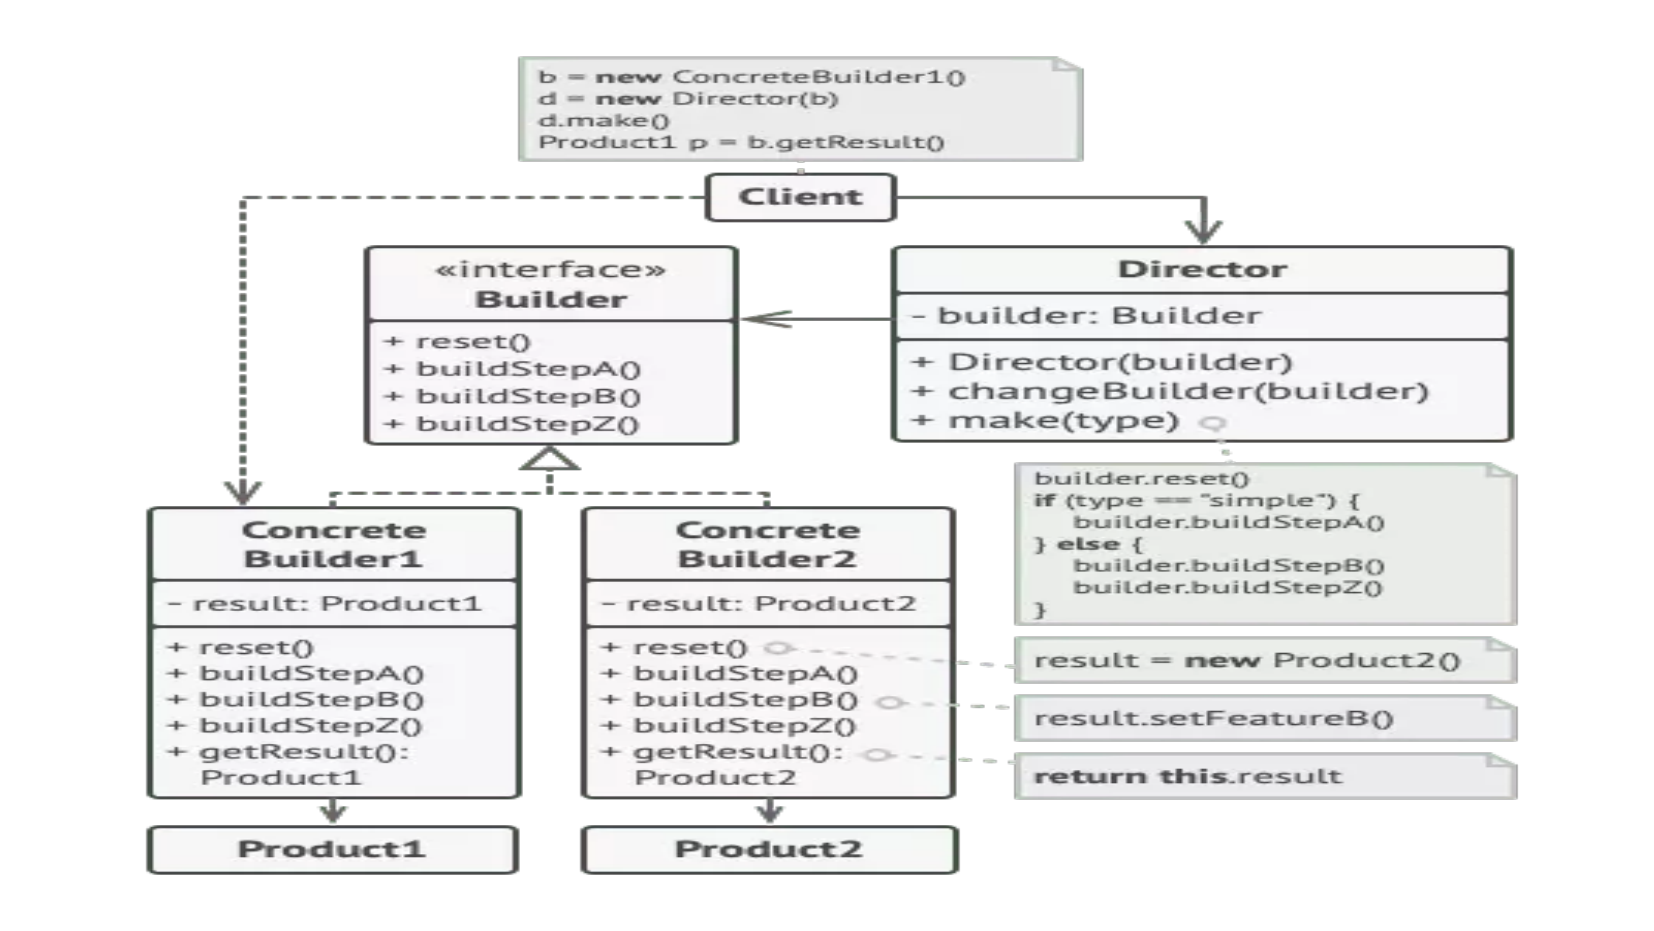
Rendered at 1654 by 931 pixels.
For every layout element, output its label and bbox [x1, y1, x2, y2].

picture [120, 44, 1546, 886]
